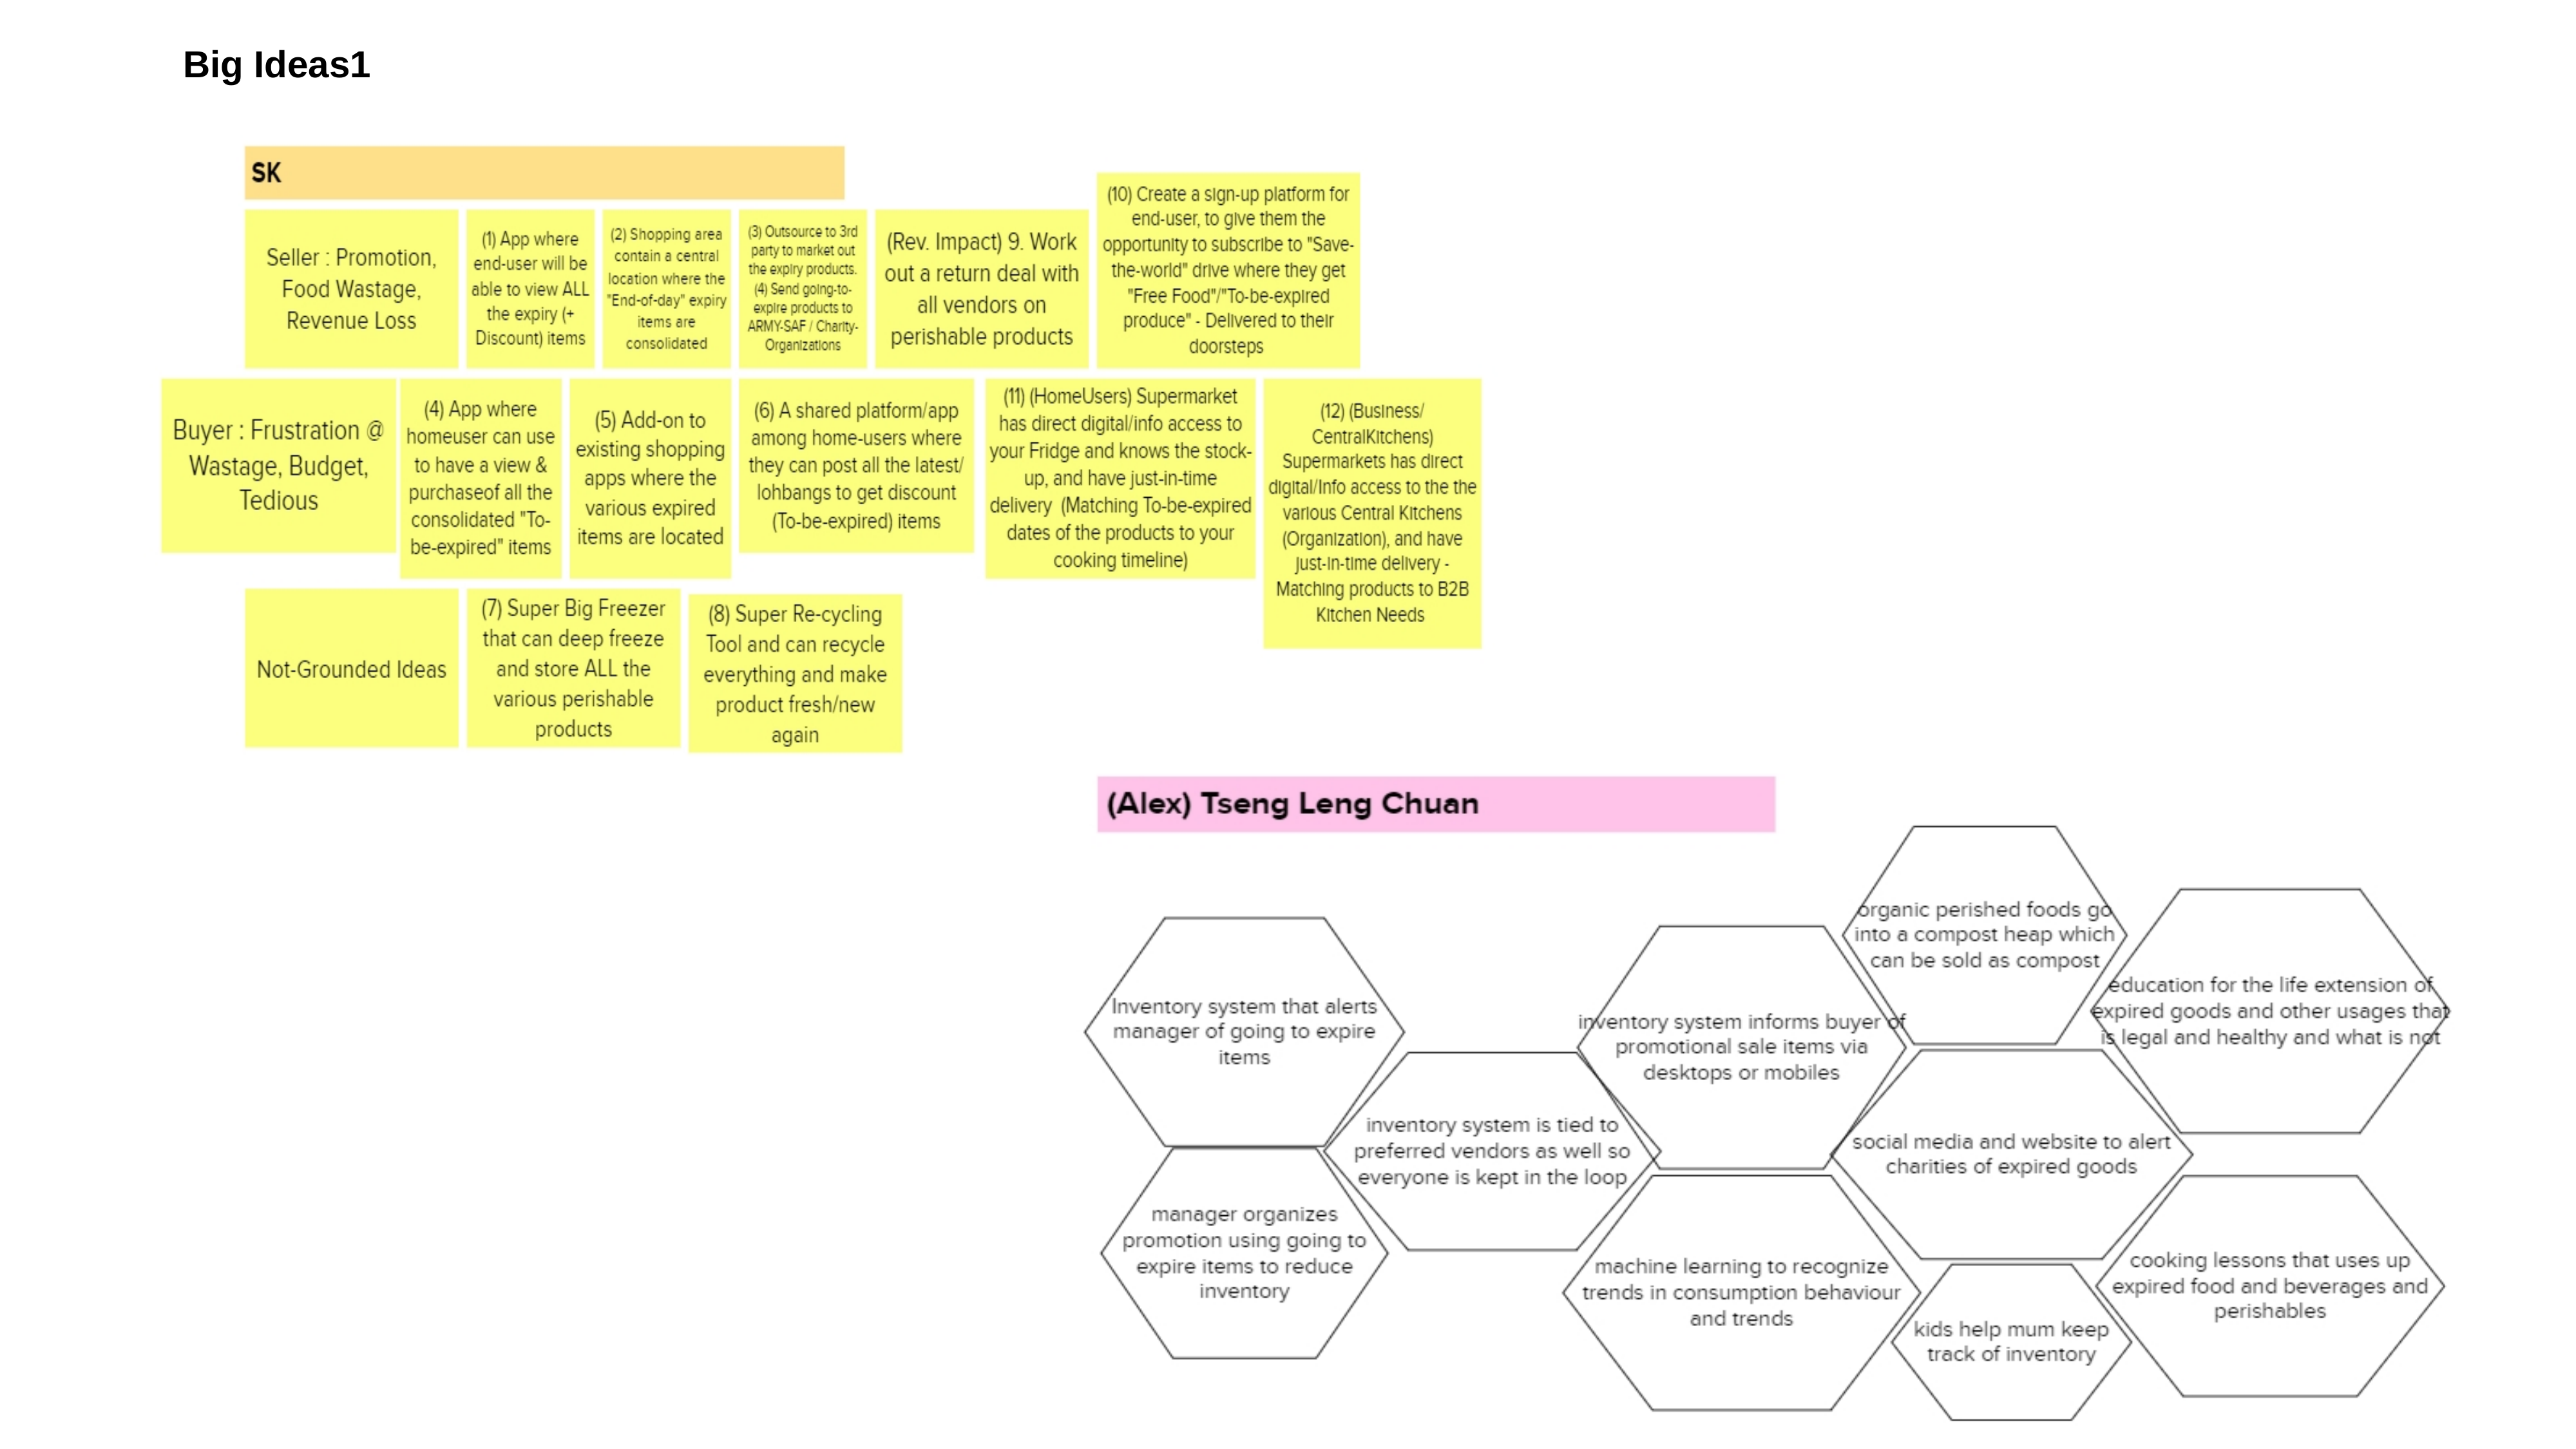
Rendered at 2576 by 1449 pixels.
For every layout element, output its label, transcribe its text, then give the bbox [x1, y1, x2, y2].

text_box Big Ideas1 [174, 38, 1199, 102]
picture [144, 135, 2474, 1449]
